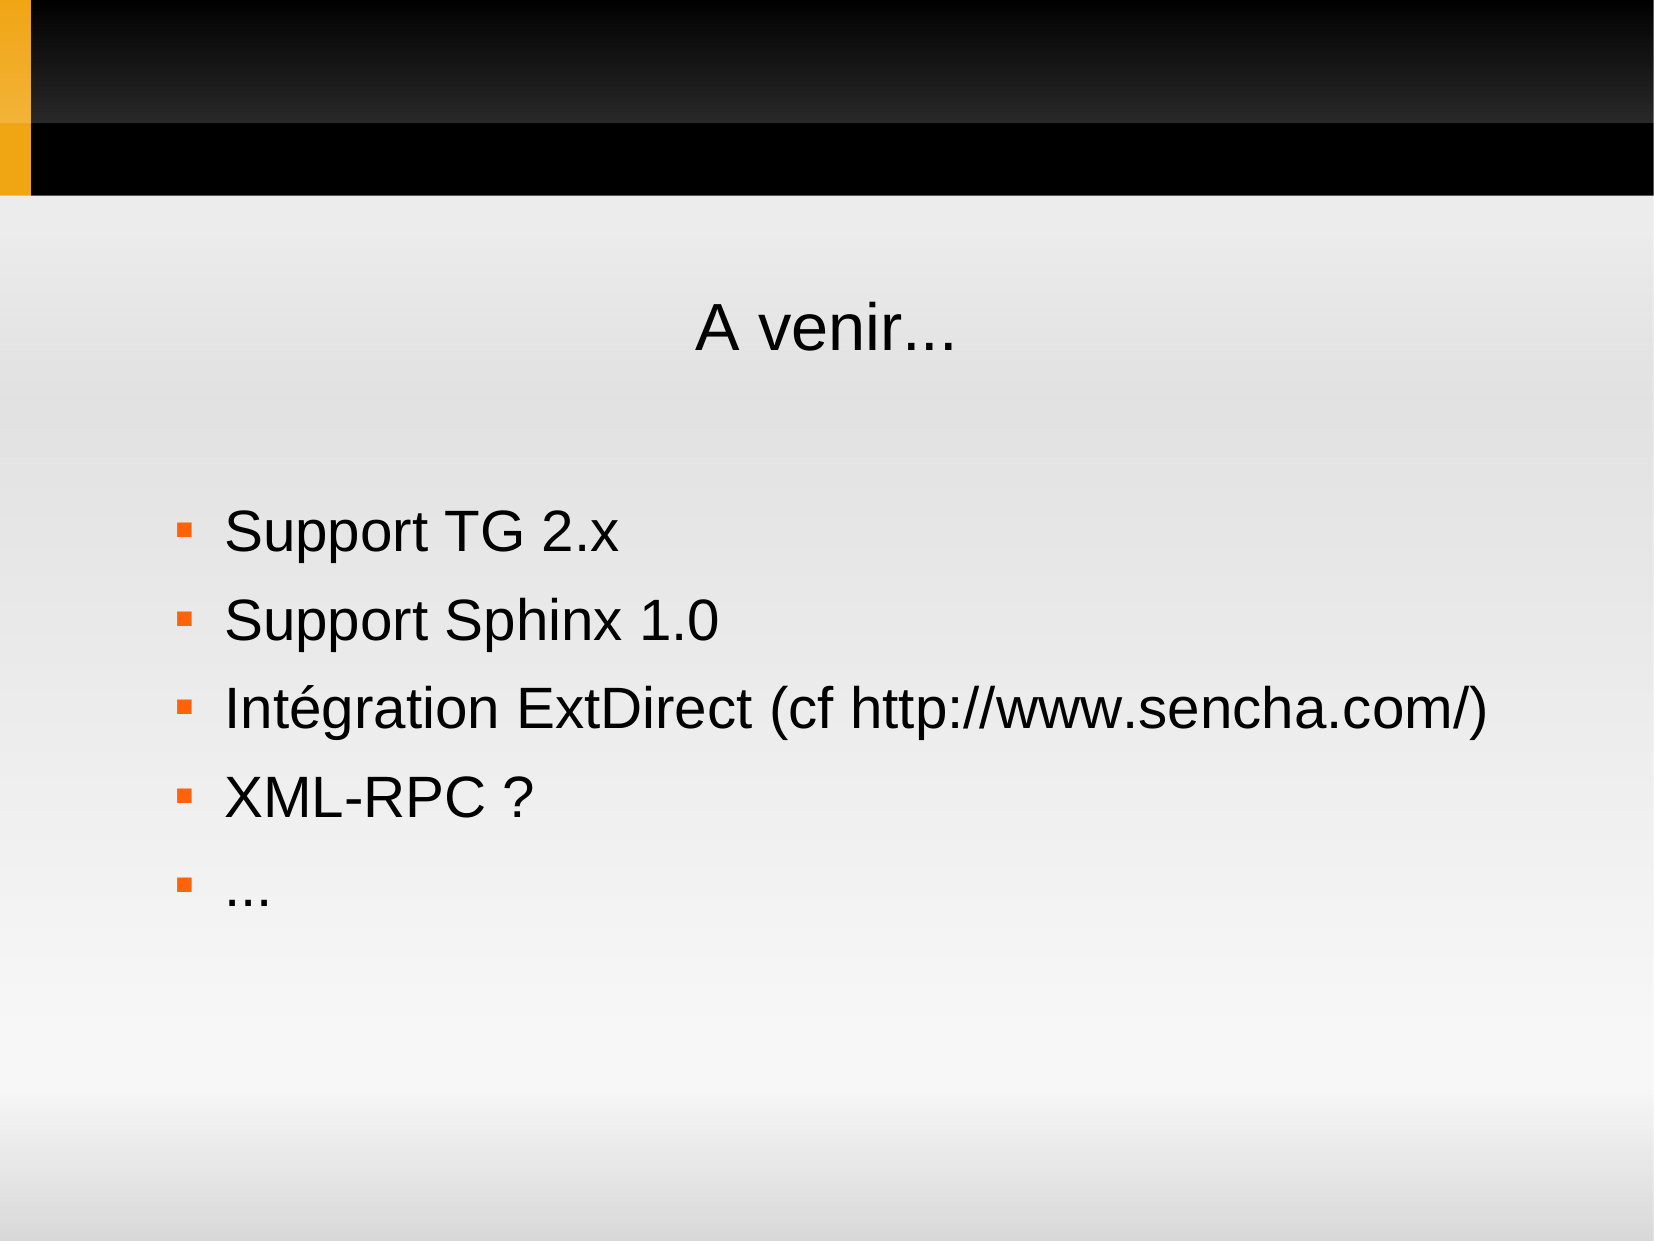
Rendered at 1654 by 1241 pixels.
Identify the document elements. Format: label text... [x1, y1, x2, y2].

list A venir... Support TG 2.x Support Sphinx 1.0 Intégration ExtDirect (cf http://www.sencha.com/) XML-RPC ? ... [82, 290, 1571, 1094]
picture [0, 0, 1654, 1241]
